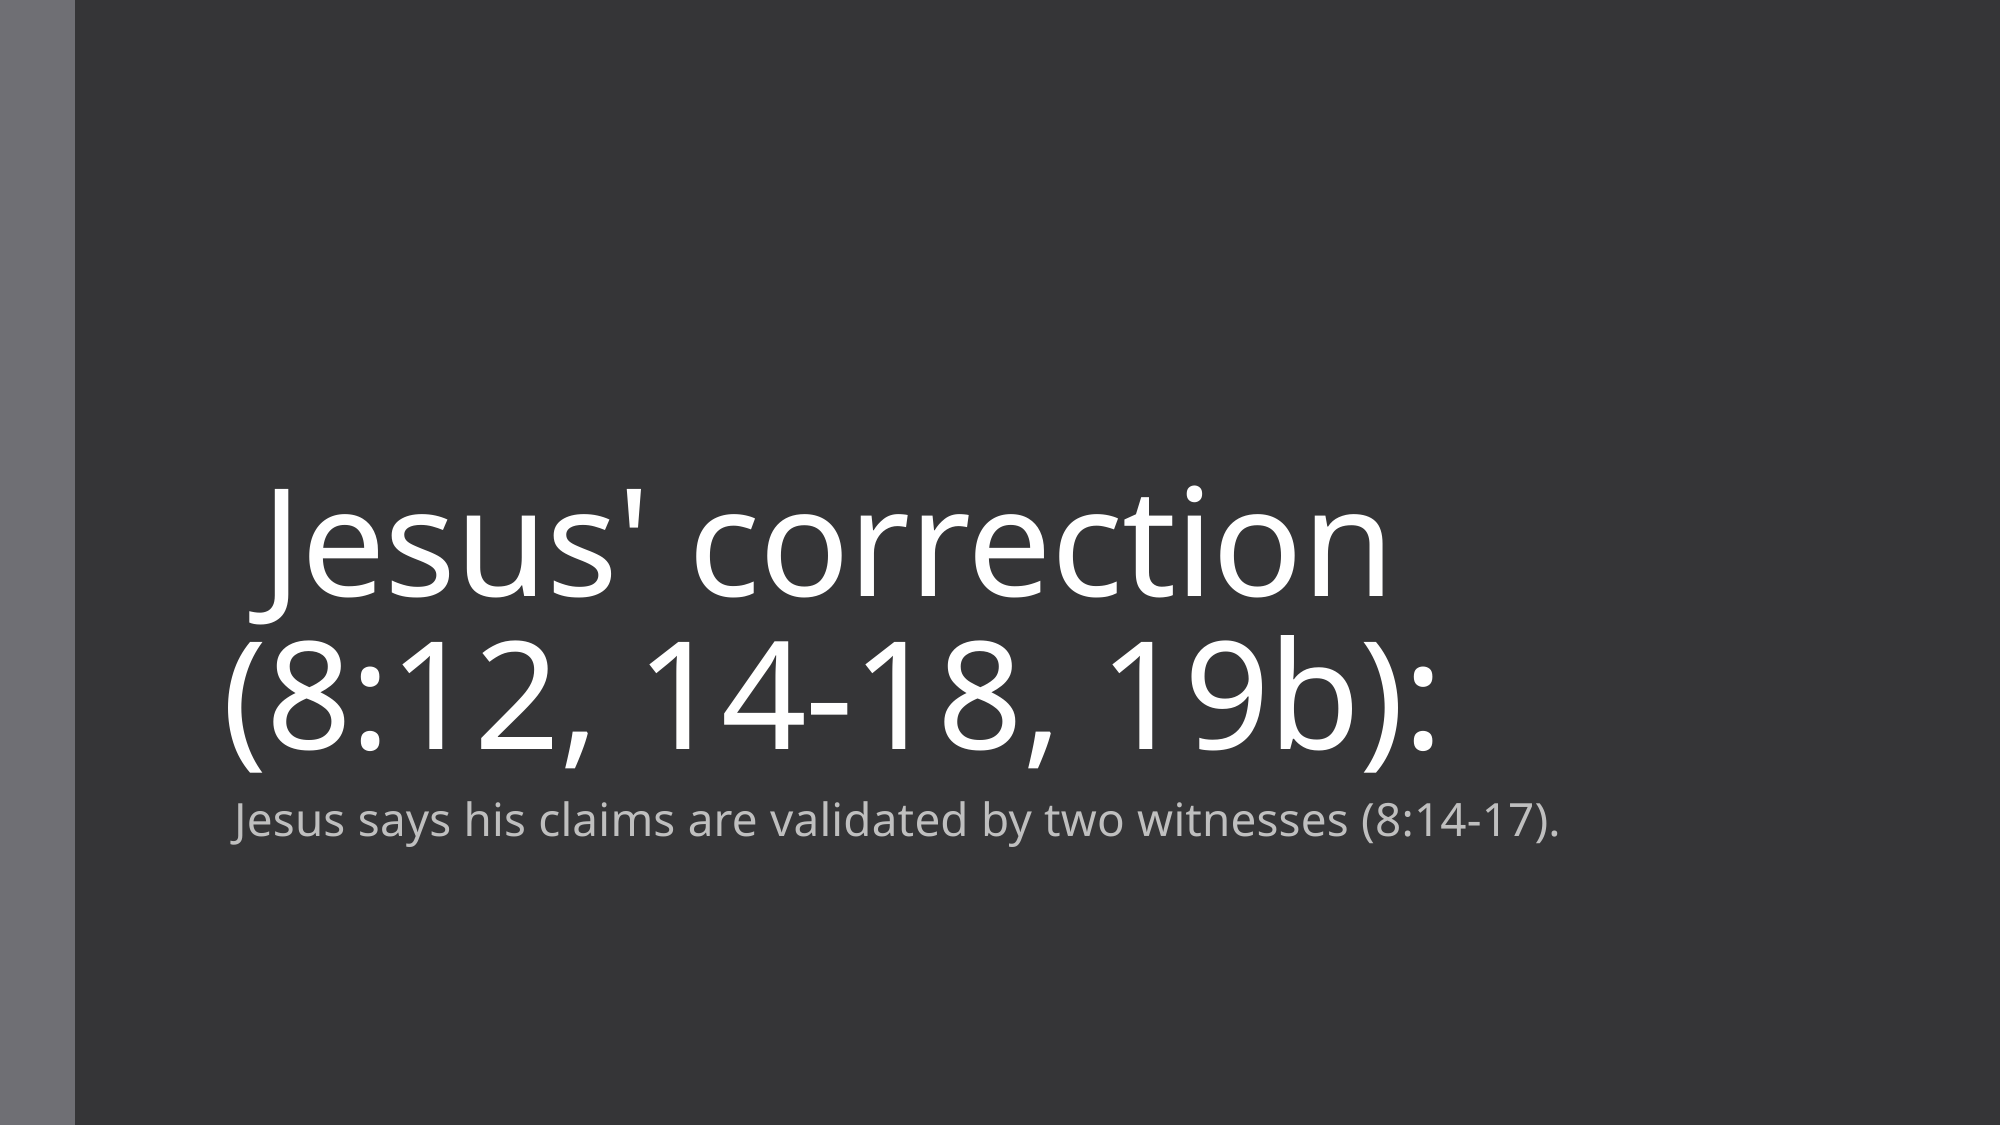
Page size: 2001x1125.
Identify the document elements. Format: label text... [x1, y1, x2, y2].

subtitle Jesus says his claims are validated by two witnesses (8:14-17). [206, 787, 1752, 1066]
title Jesus' correction (8:12, 14-18, 19b): [206, 124, 1752, 787]
